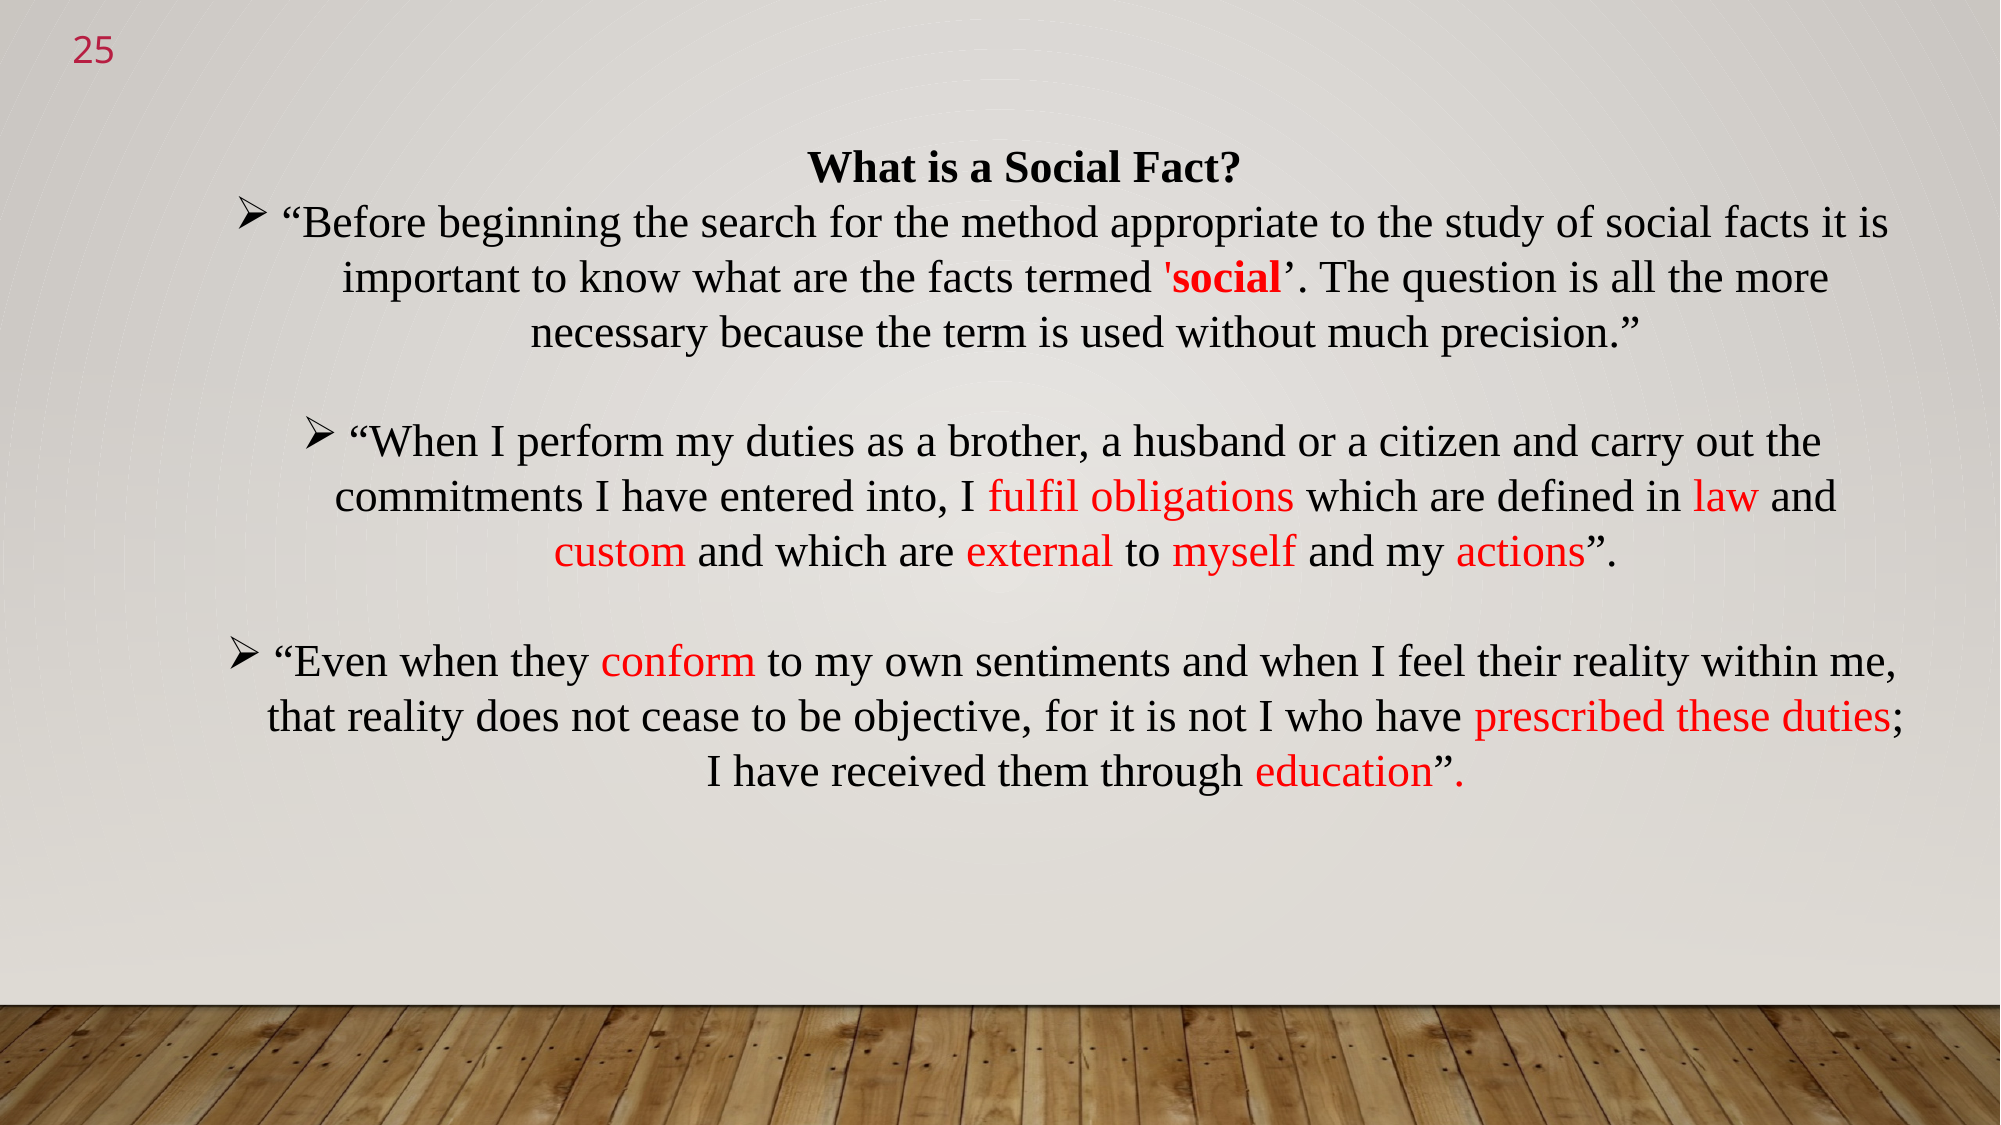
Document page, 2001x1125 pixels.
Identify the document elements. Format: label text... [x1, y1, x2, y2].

text_box What is a Social Fact? “Before beginning the search for the method appropriate to the study of social facts it is important to know what are the facts termed 'social’. The question is all the more necessary because the term is used without much precision.” “When I perform my duties as a brother, a husband or a citizen and carry out the commitments I have entered into, I fulfil obligations which are defined in law and custom and which are external to myself and my actions”. “Even when they conform to my own sentiments and when I feel their reality within me, that reality does not cease to be objective, for it is not I who have prescribed these duties; I have received them through education”. [130, 101, 1920, 804]
slide_number 21 [0, 18, 131, 102]
picture [0, 1005, 2000, 1125]
